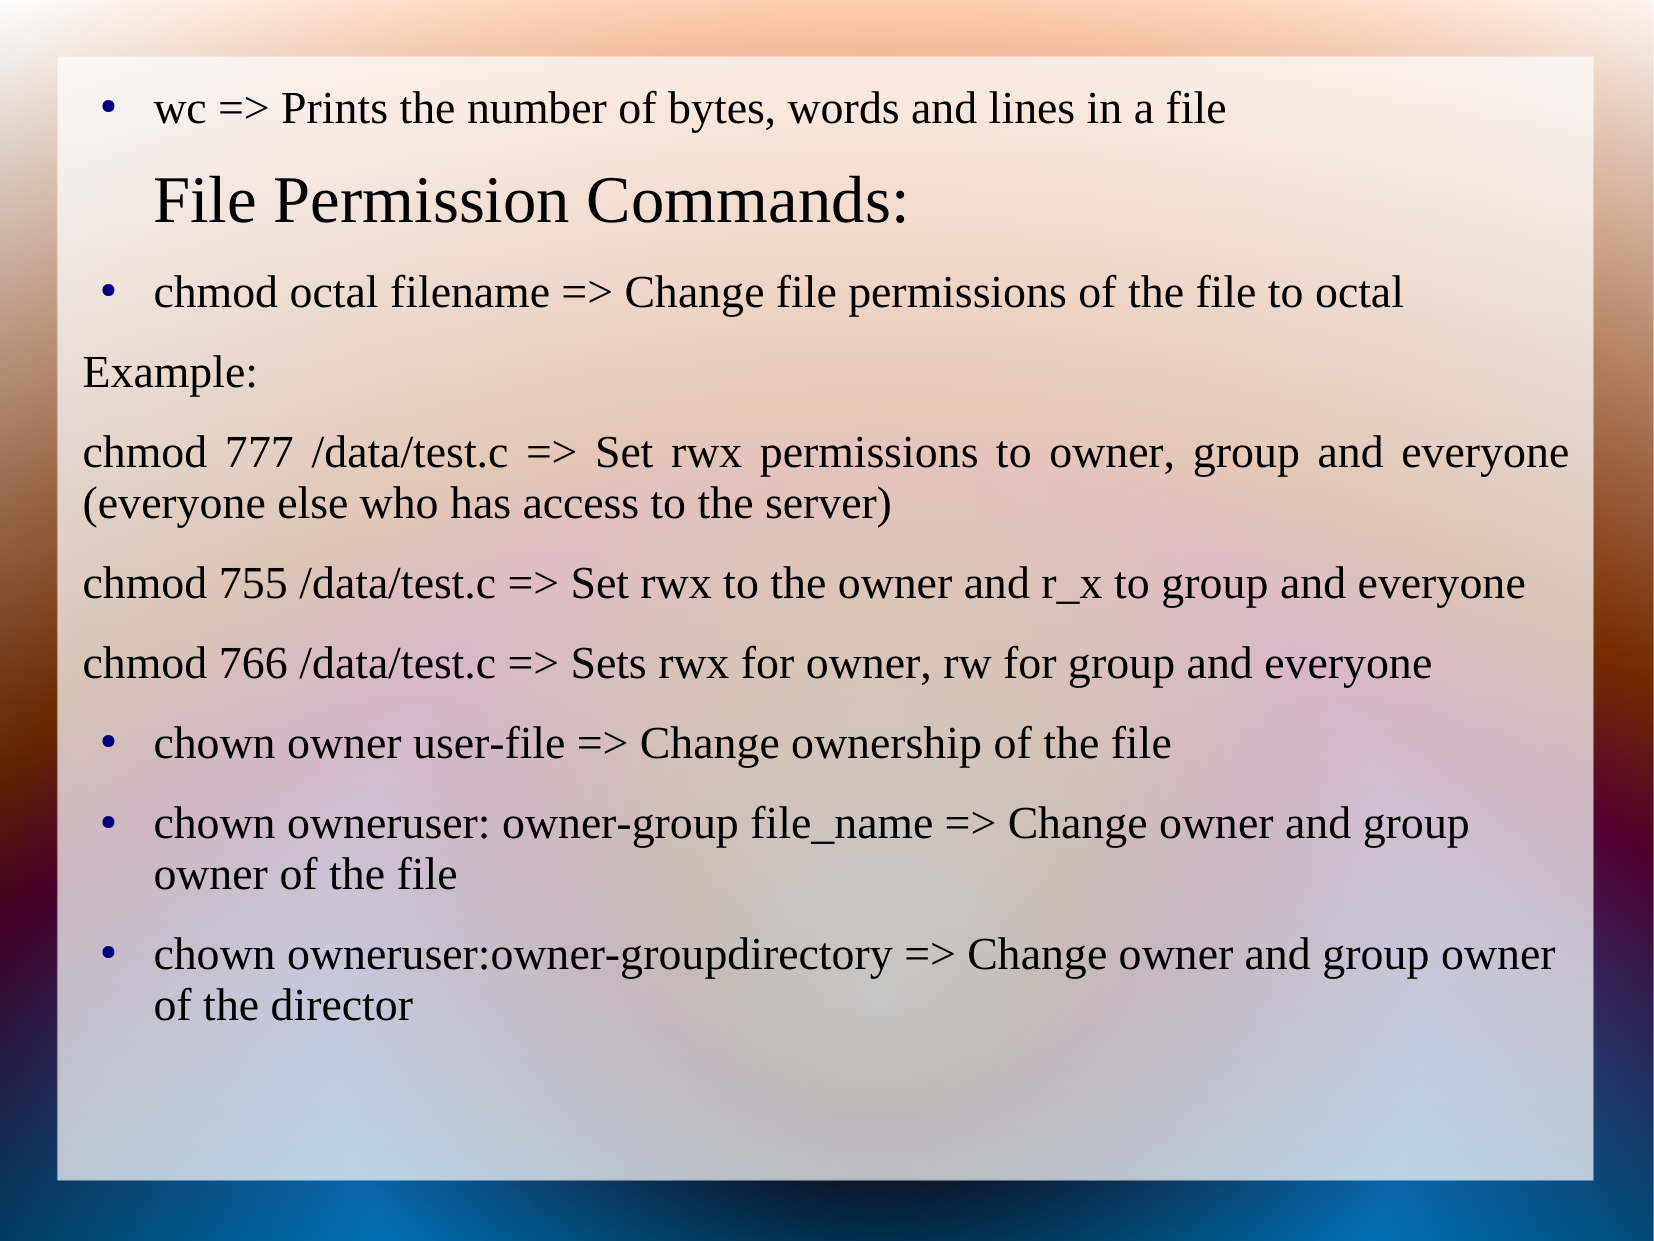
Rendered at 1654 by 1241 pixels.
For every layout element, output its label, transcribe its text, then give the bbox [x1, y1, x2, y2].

list wc => Prints the number of bytes, words and lines in a file File Permission Commands: chmod octal filename => Change file permissions of the file to octal Example: chmod 777 /data/test.c => Set rwx permissions to owner, group and everyone (everyone else who has access to the server) chmod 755 /data/test.c => Set rwx to the owner and r_x to group and everyone chmod 766 /data/test.c => Sets rwx for owner, rw for group and everyone chown owner user-file => Change ownership of the file chown owneruser: owner-group file_name => Change owner and group owner of the file chown owneruser:owner-groupdirectory => Change owner and group owner of the director [82, 82, 1571, 1166]
picture [0, 0, 1654, 1241]
